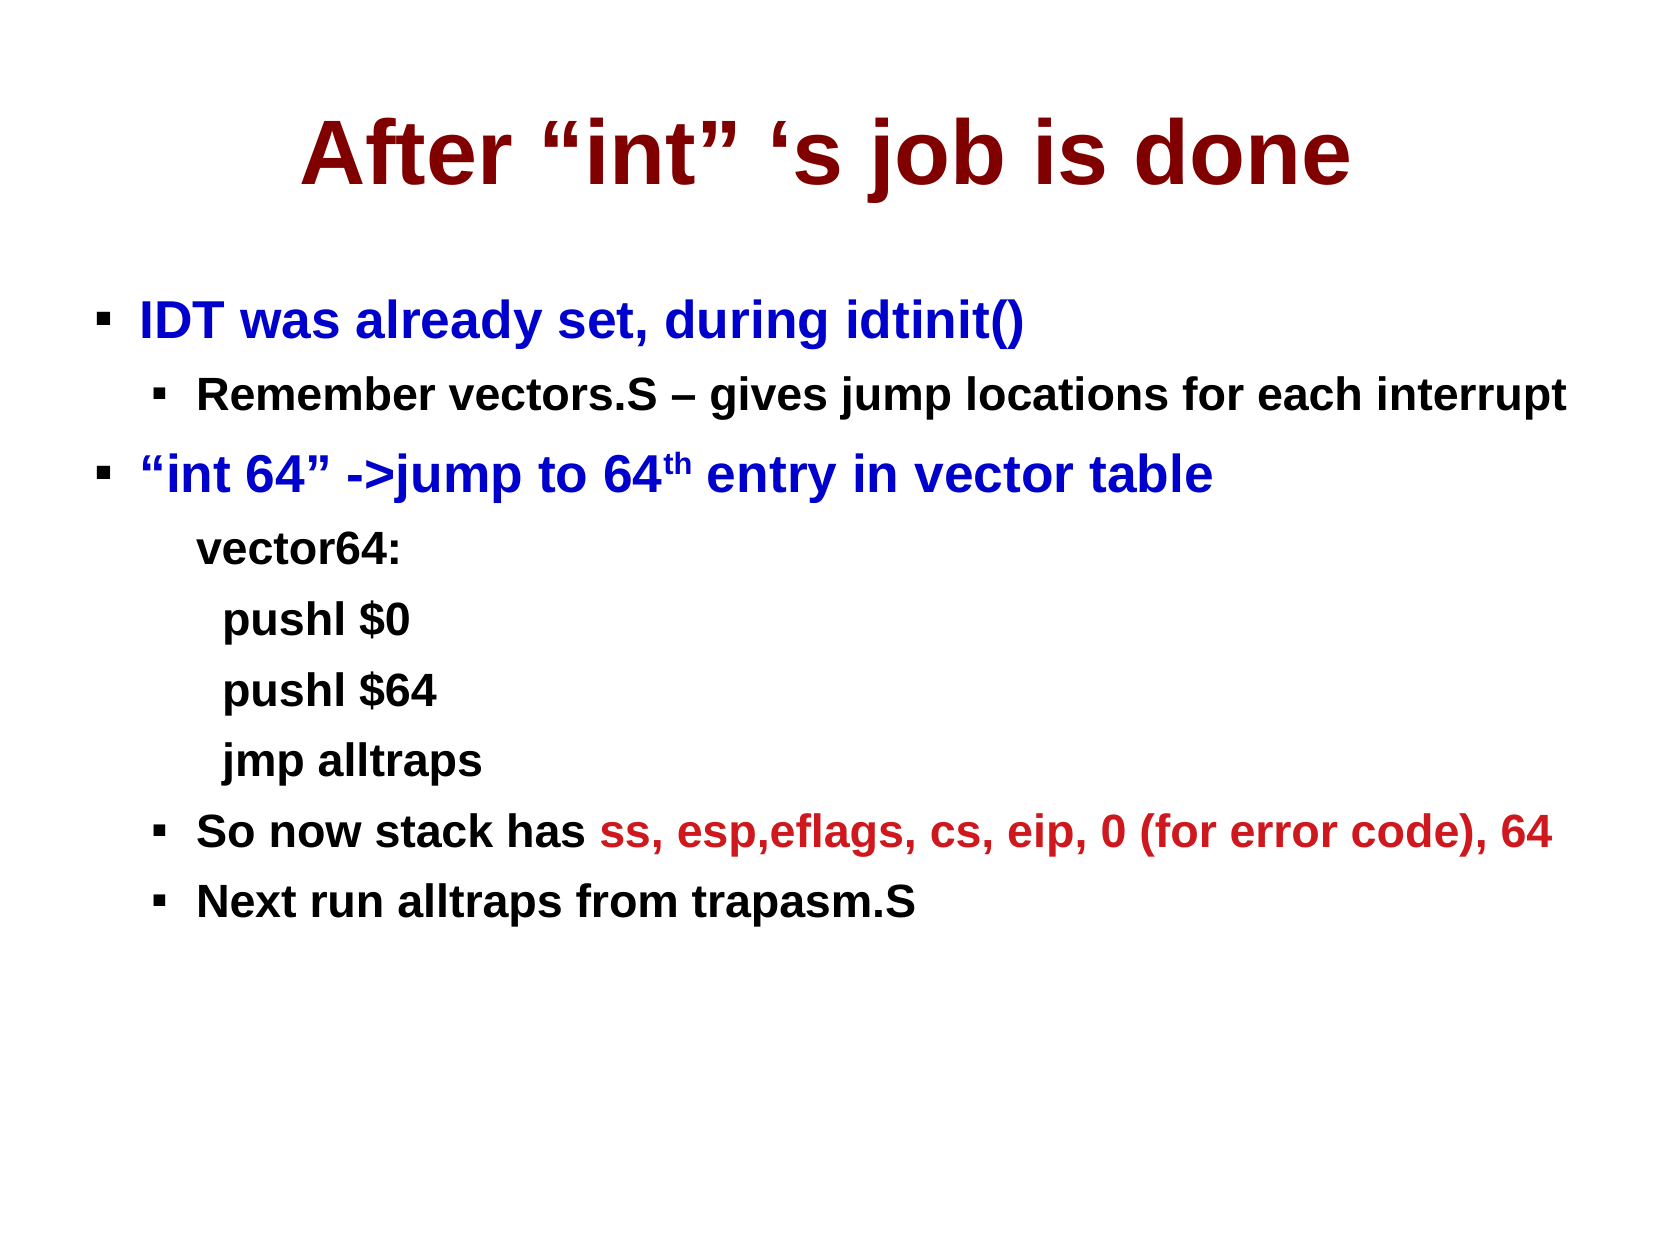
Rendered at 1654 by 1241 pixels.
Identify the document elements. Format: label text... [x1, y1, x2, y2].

title After “int” ‘s job is done [82, 49, 1571, 257]
list IDT was already set, during idtinit() Remember vectors.S – gives jump locations for each interrupt “int 64” ->jump to 64th entry in vector table vector64: pushl $0 pushl $64 jmp alltraps So now stack has ss, esp,eflags, cs, eip, 0 (for error code), 64 Next run alltraps from trapasm.S [82, 290, 1571, 1010]
